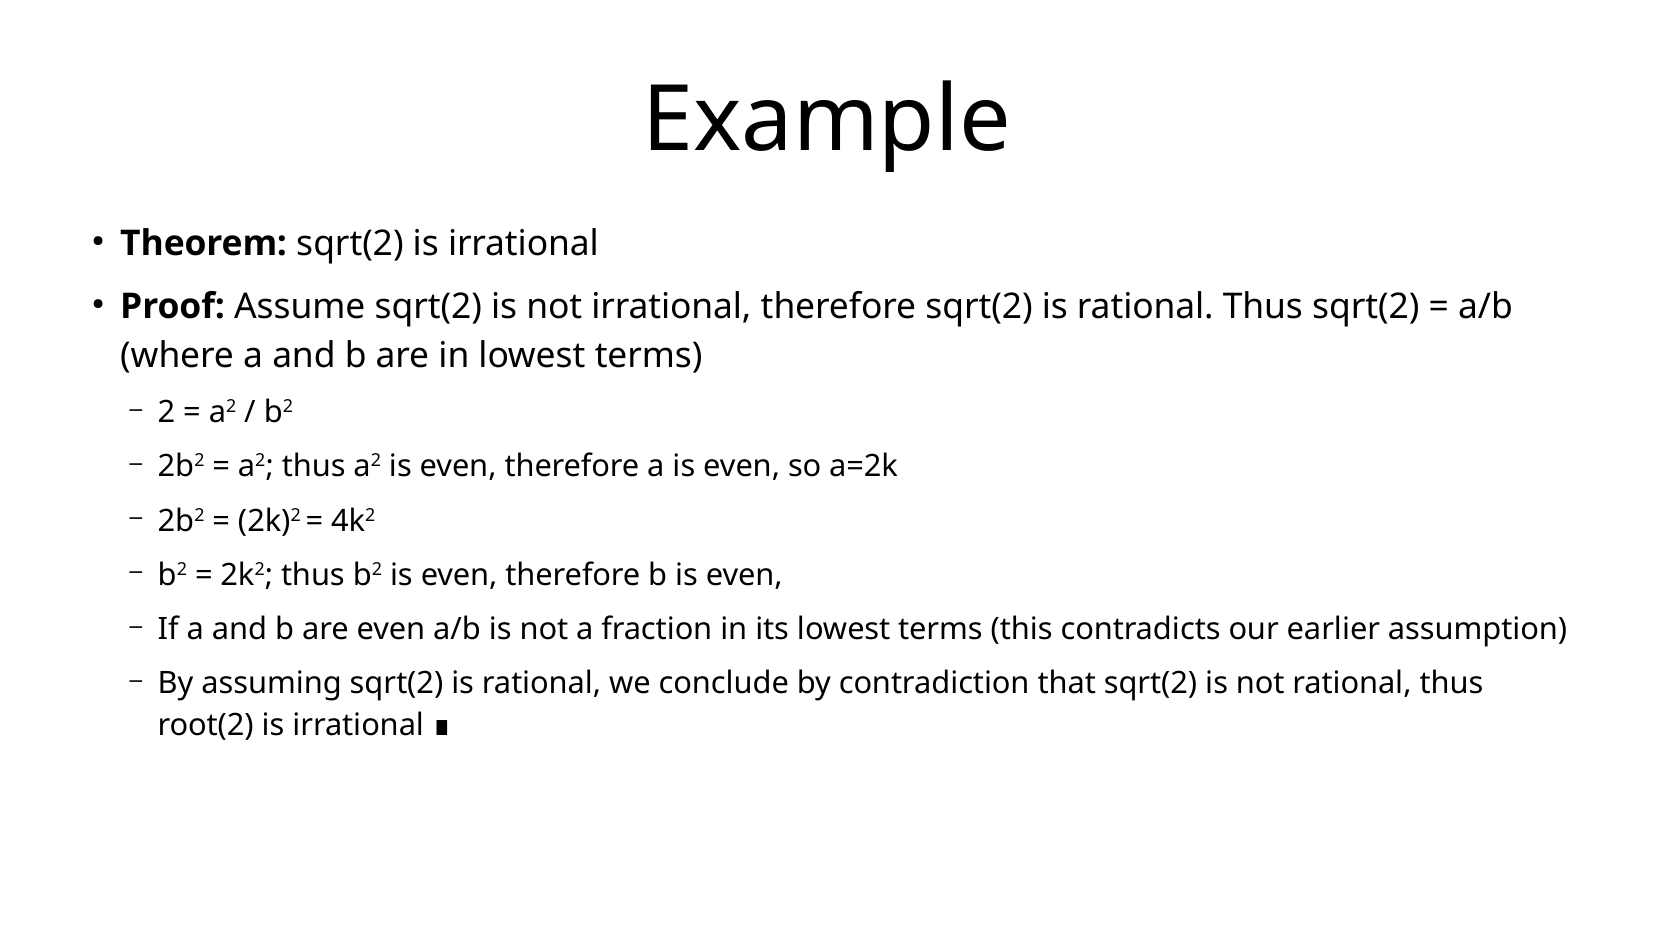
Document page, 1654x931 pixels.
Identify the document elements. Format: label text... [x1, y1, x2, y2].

title Example [82, 37, 1571, 193]
list Theorem: sqrt(2) is irrational Proof: Assume sqrt(2) is not irrational, therefore sqrt(2) is rational. Thus sqrt(2) = a/b (where a and b are in lowest terms) 2 = a2 / b2 2b2 = a2; thus a2 is even, therefore a is even, so a=2k 2b2 = (2k)2 = 4k2 b2 = 2k2; thus b2 is even, therefore b is even, If a and b are even a/b is not a fraction in its lowest terms (this contradicts our earlier assumption) By assuming sqrt(2) is rational, we conclude by contradiction that sqrt(2) is not rational, thus root(2) is irrational ∎ [82, 217, 1571, 758]
